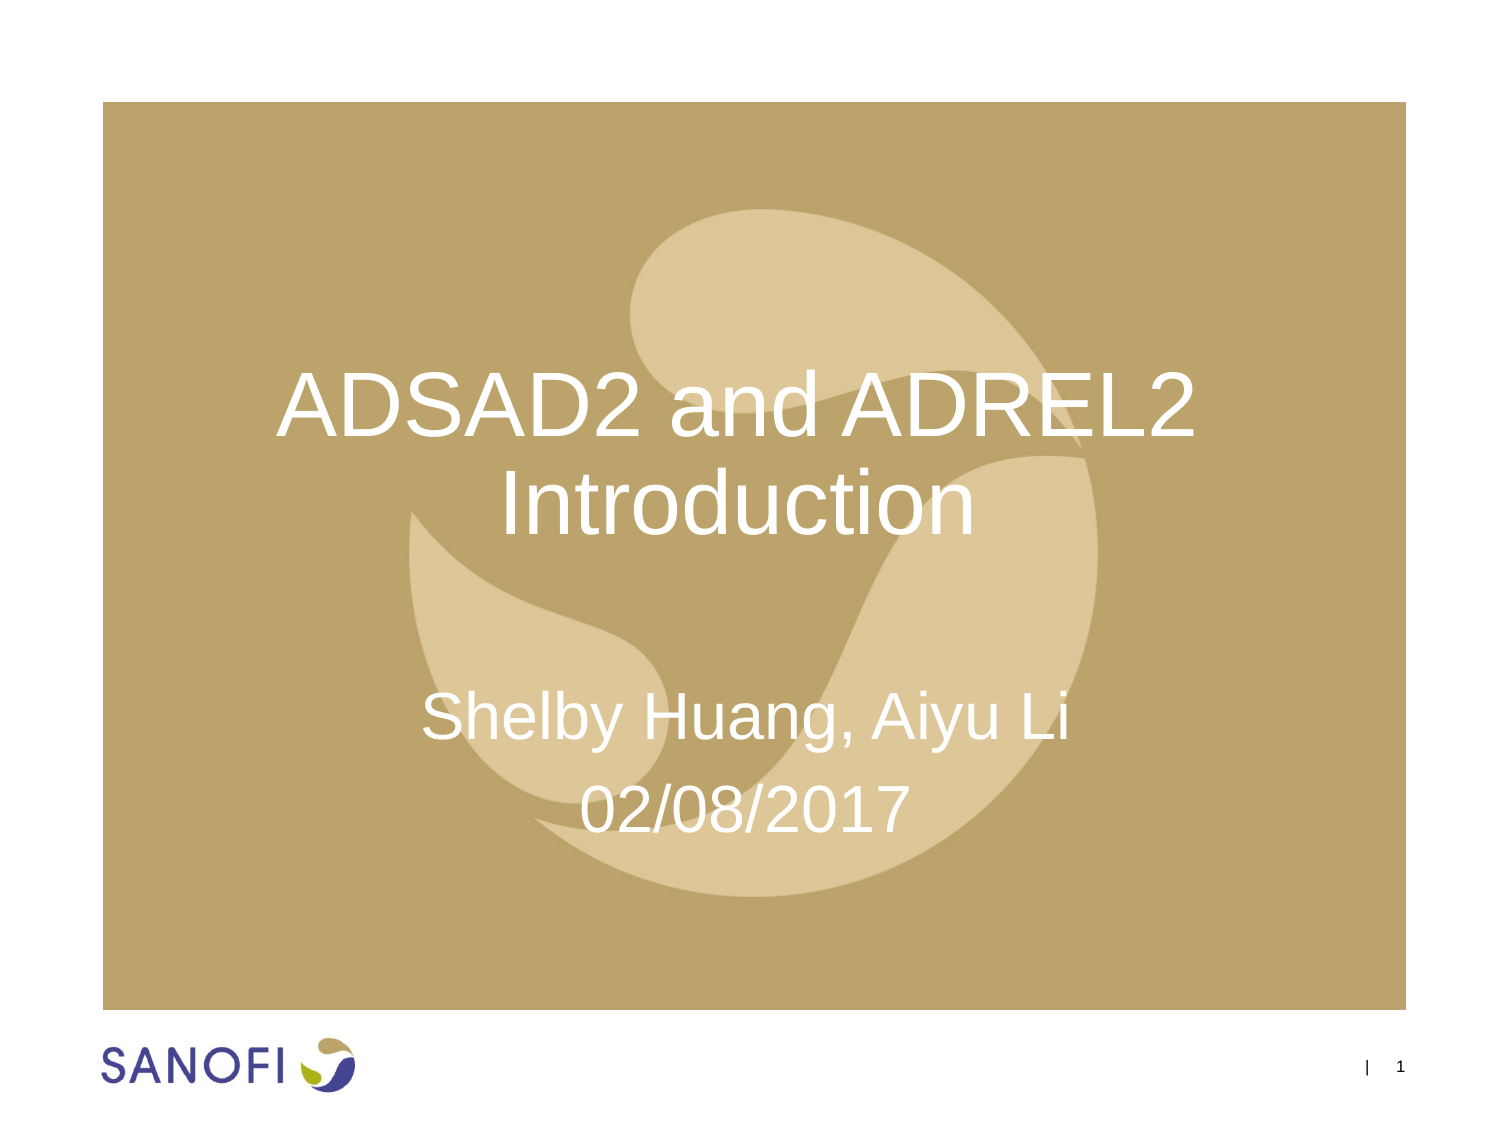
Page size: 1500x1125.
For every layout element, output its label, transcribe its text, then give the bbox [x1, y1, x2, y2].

slide_number | <numéro> [1326, 1053, 1406, 1093]
picture [103, 102, 1406, 1010]
title ADSAD2 and ADREL2 Introduction [147, 357, 1329, 599]
subtitle Shelby Huang, Aiyu Li 02/08/2017 [221, 672, 1272, 961]
picture [97, 1034, 358, 1095]
